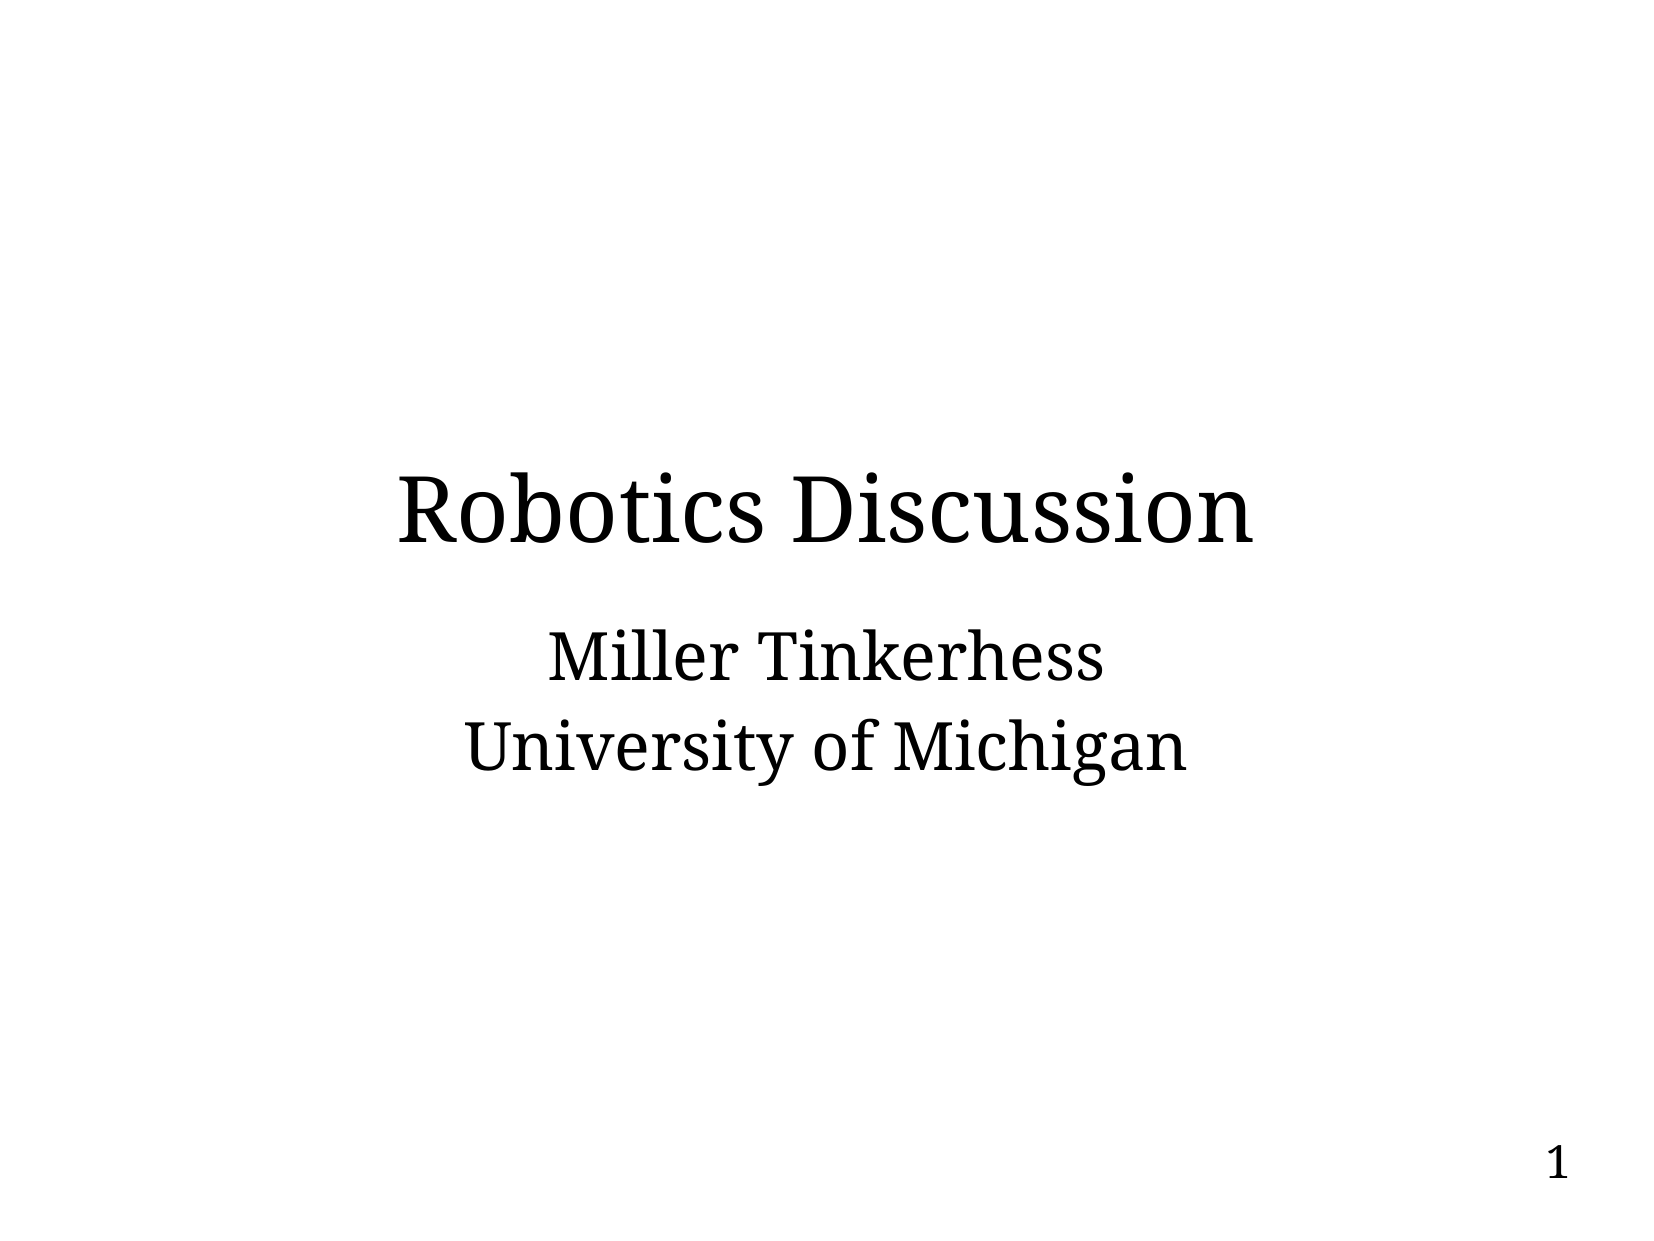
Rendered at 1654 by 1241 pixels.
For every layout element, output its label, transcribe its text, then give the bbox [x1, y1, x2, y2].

subtitle Miller Tinkerhess University of Michigan [82, 290, 1571, 1109]
